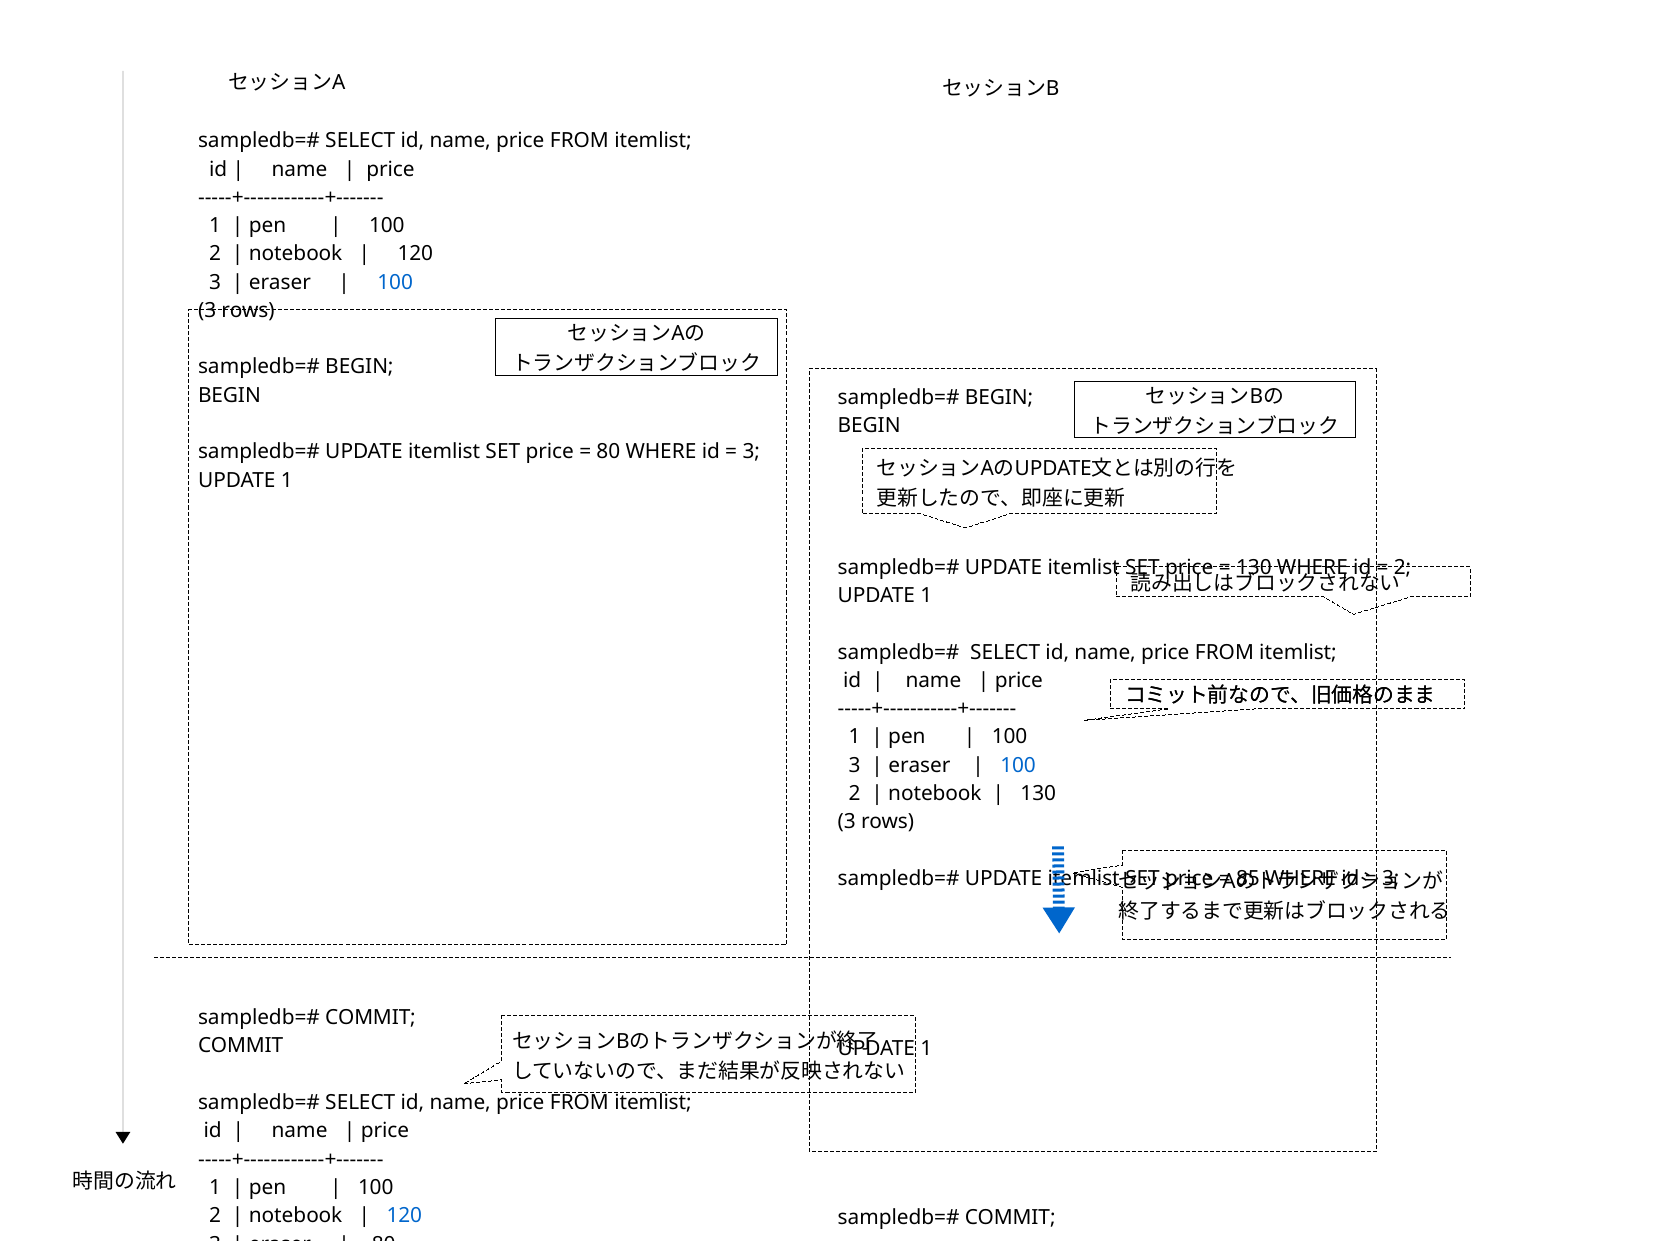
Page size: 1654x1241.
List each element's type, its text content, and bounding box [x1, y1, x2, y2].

text_box sampledb=# SELECT id, name, price FROM itemlist; id | name | price -----+------------+------- 1 | pen | 100 2 | notebook | 120 3 | eraser | 100 (3 rows) sampledb=# BEGIN; BEGIN sampledb=# UPDATE itemlist SET price = 80 WHERE id = 3; UPDATE 1 sampledb=# COMMIT; COMMIT sampledb=# SELECT id, name, price FROM itemlist; id | name | price -----+------------+------- 1 | pen | 100 2 | notebook | 120 3 | eraser | 80 (3 rows) [183, 118, 798, 1241]
text_box セッションA [213, 58, 443, 102]
text_box 時間の流れ [52, 1157, 202, 1201]
text_box セッションAのトランザクションが 終了するまで更新はブロックされる [1072, 850, 1447, 940]
text_box sampledb=# BEGIN; BEGIN sampledb=# UPDATE itemlist SET price = 130 WHERE id = 2; UPDATE 1 sampledb=# SELECT id, name, price FROM itemlist; id | name | price -----+-----------+------- 1 | pen | 100 3 | eraser | 100 2 | notebook | 130 (3 rows) sampledb=# UPDATE itemlist SET price = 85 WHERE id = 3; UPDATE 1 sampledb=# COMMIT; COMMIT [822, 374, 1506, 1241]
text_box セッションBの トランザクションブロック [1074, 381, 1356, 438]
text_box 読み出しはブロックされない [1116, 566, 1471, 615]
text_box セッションBのトランザクションが終了 していないので、まだ結果が反映されない [463, 1015, 916, 1093]
text_box セッションAのUPDATE文とは別の行を 更新したので、即座に更新 [862, 448, 1217, 528]
text_box コミット前なので、旧価格のまま [1083, 679, 1465, 721]
text_box セッションB [927, 63, 1093, 107]
text_box セッションAの トランザクションブロック [495, 318, 778, 376]
